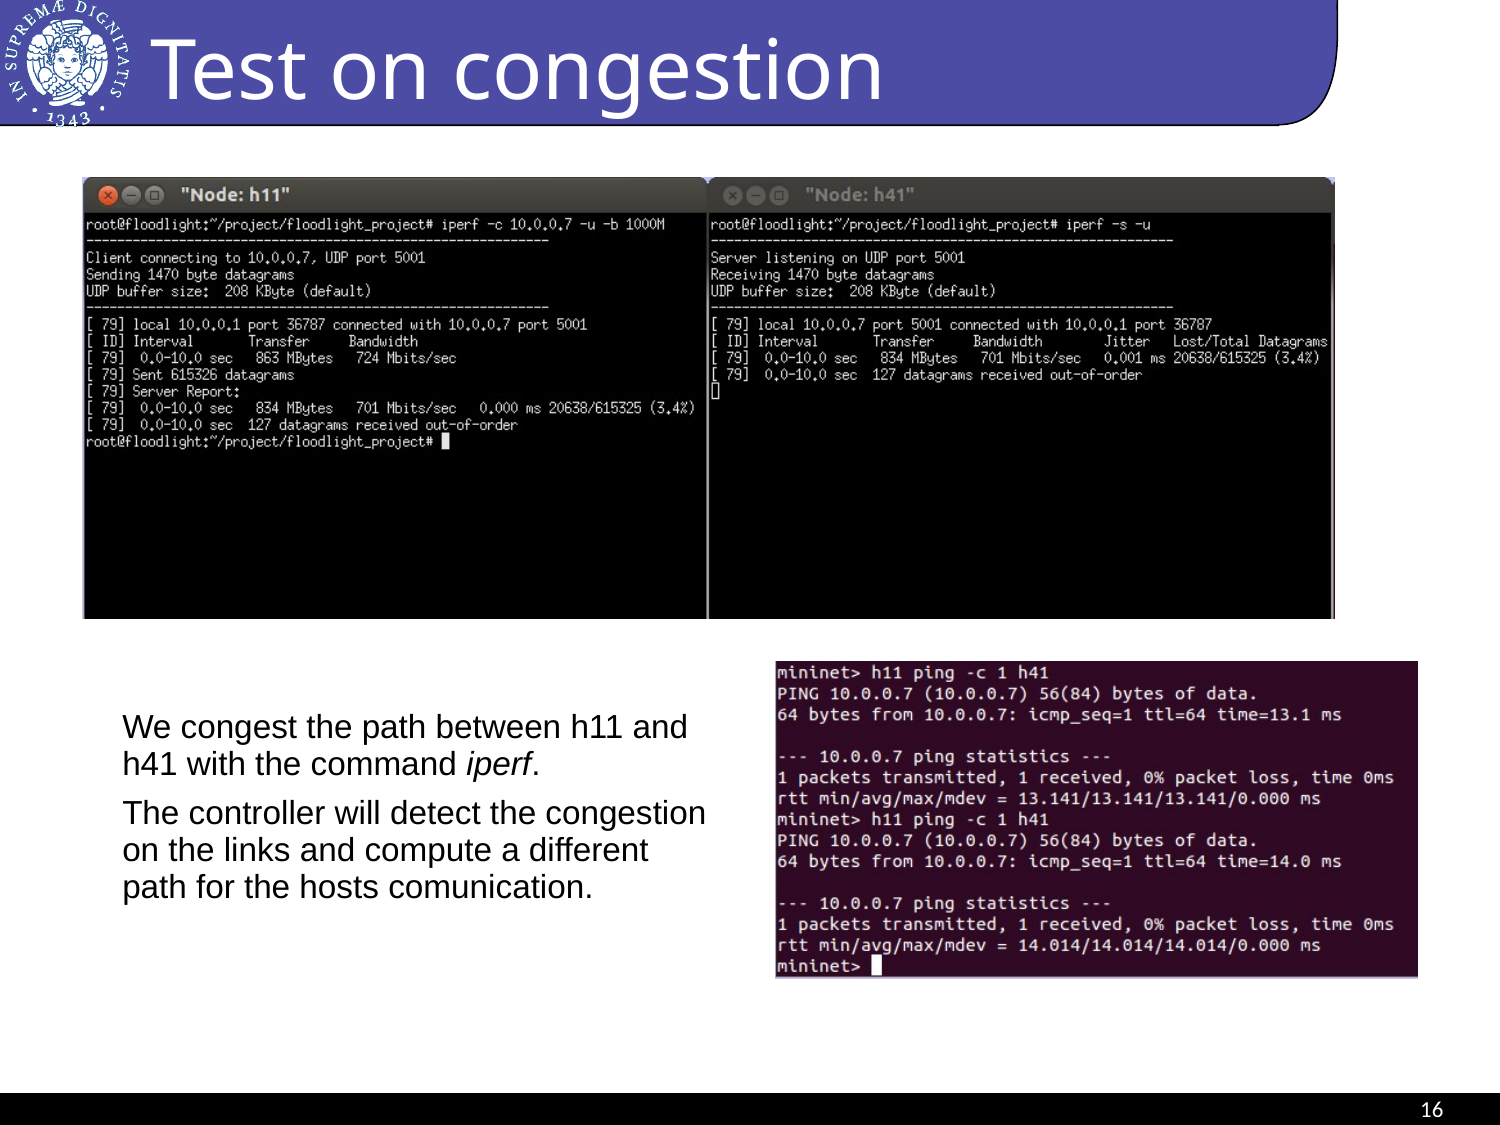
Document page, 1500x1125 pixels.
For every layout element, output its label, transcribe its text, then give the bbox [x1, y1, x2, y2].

subtitle We congest the path between h11 and h41 with the command iperf. The controller will detect the congestion on the links and compute a different path for the hosts comunication. [122, 708, 709, 934]
text_box Test on congestion [135, 7, 1341, 126]
picture [2, 0, 133, 130]
picture [82, 177, 1335, 619]
picture [775, 661, 1418, 979]
text_box <numero> [2, 1086, 1500, 1125]
